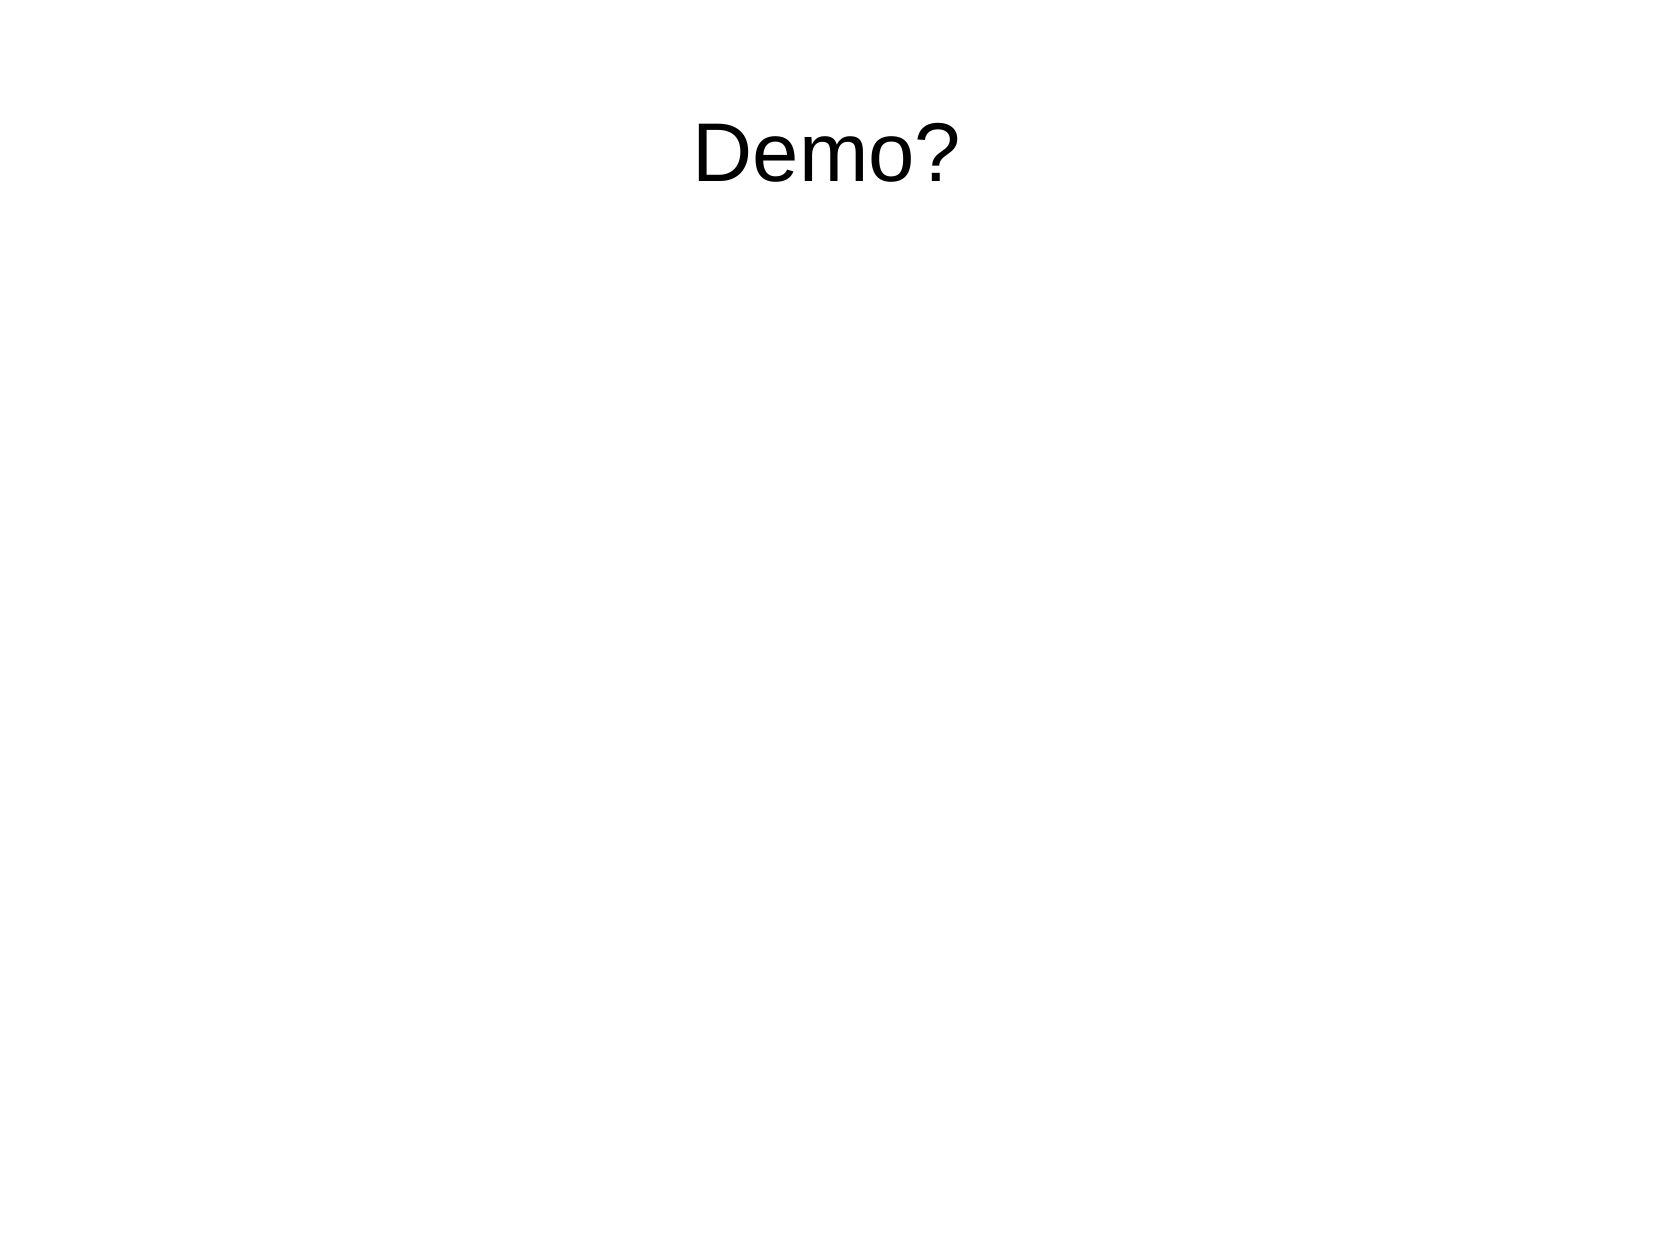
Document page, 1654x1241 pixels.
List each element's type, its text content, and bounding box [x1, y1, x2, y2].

title Demo? [82, 49, 1571, 257]
